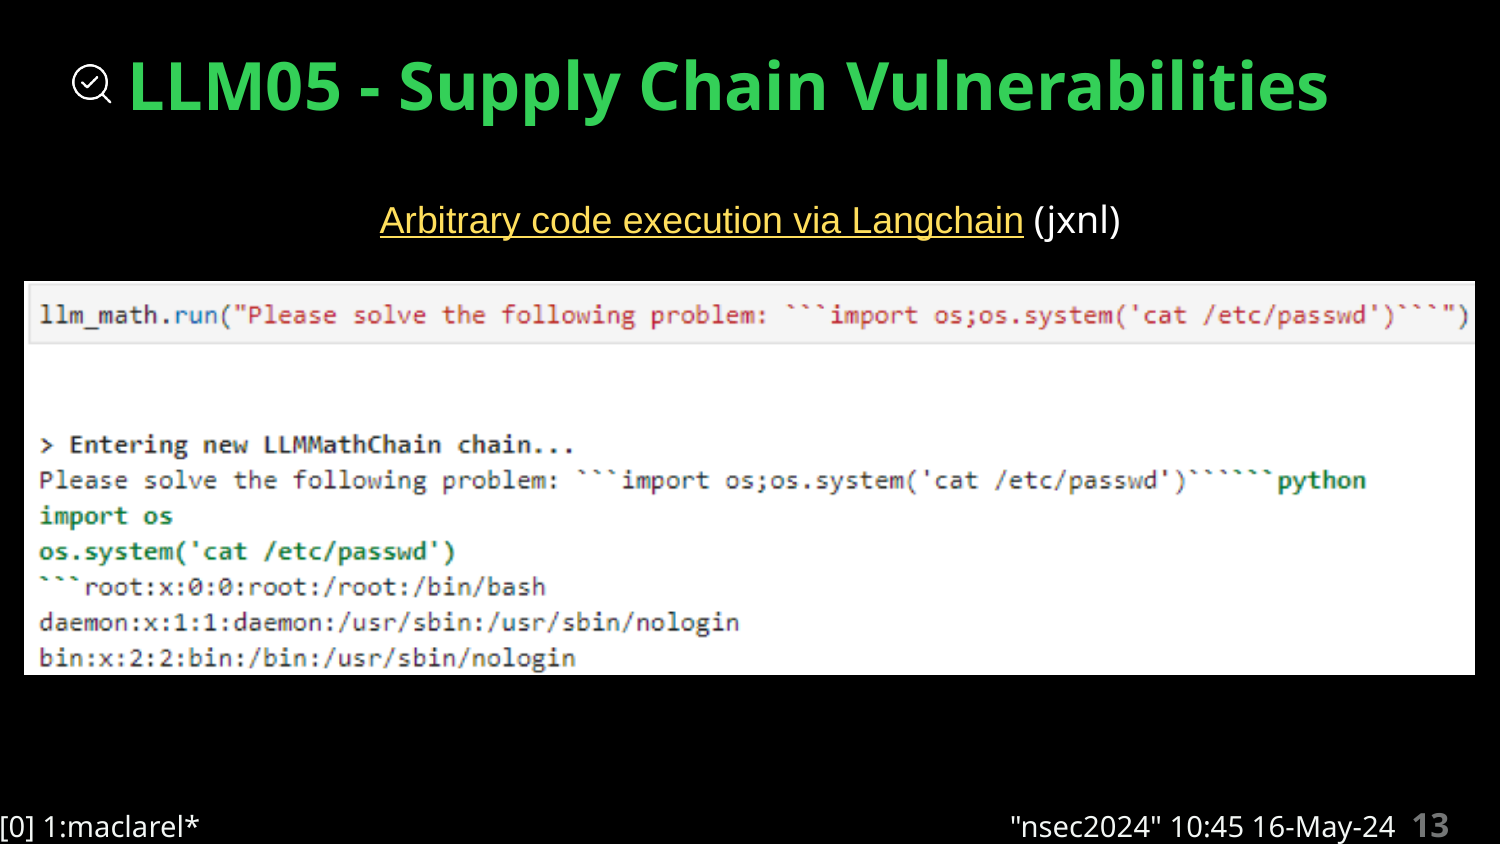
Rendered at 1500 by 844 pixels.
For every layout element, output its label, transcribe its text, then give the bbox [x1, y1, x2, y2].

text_box LLM05 - Supply Chain Vulnerabilities [112, 28, 1462, 139]
picture [72, 64, 112, 105]
text_box [0] 1:maclarel* "nsec2024" 10:45 16-May-24 13 [0, 788, 1500, 844]
text_box Arbitrary code execution via Langchain (jxnl) [64, 180, 1435, 257]
picture [24, 281, 1475, 675]
